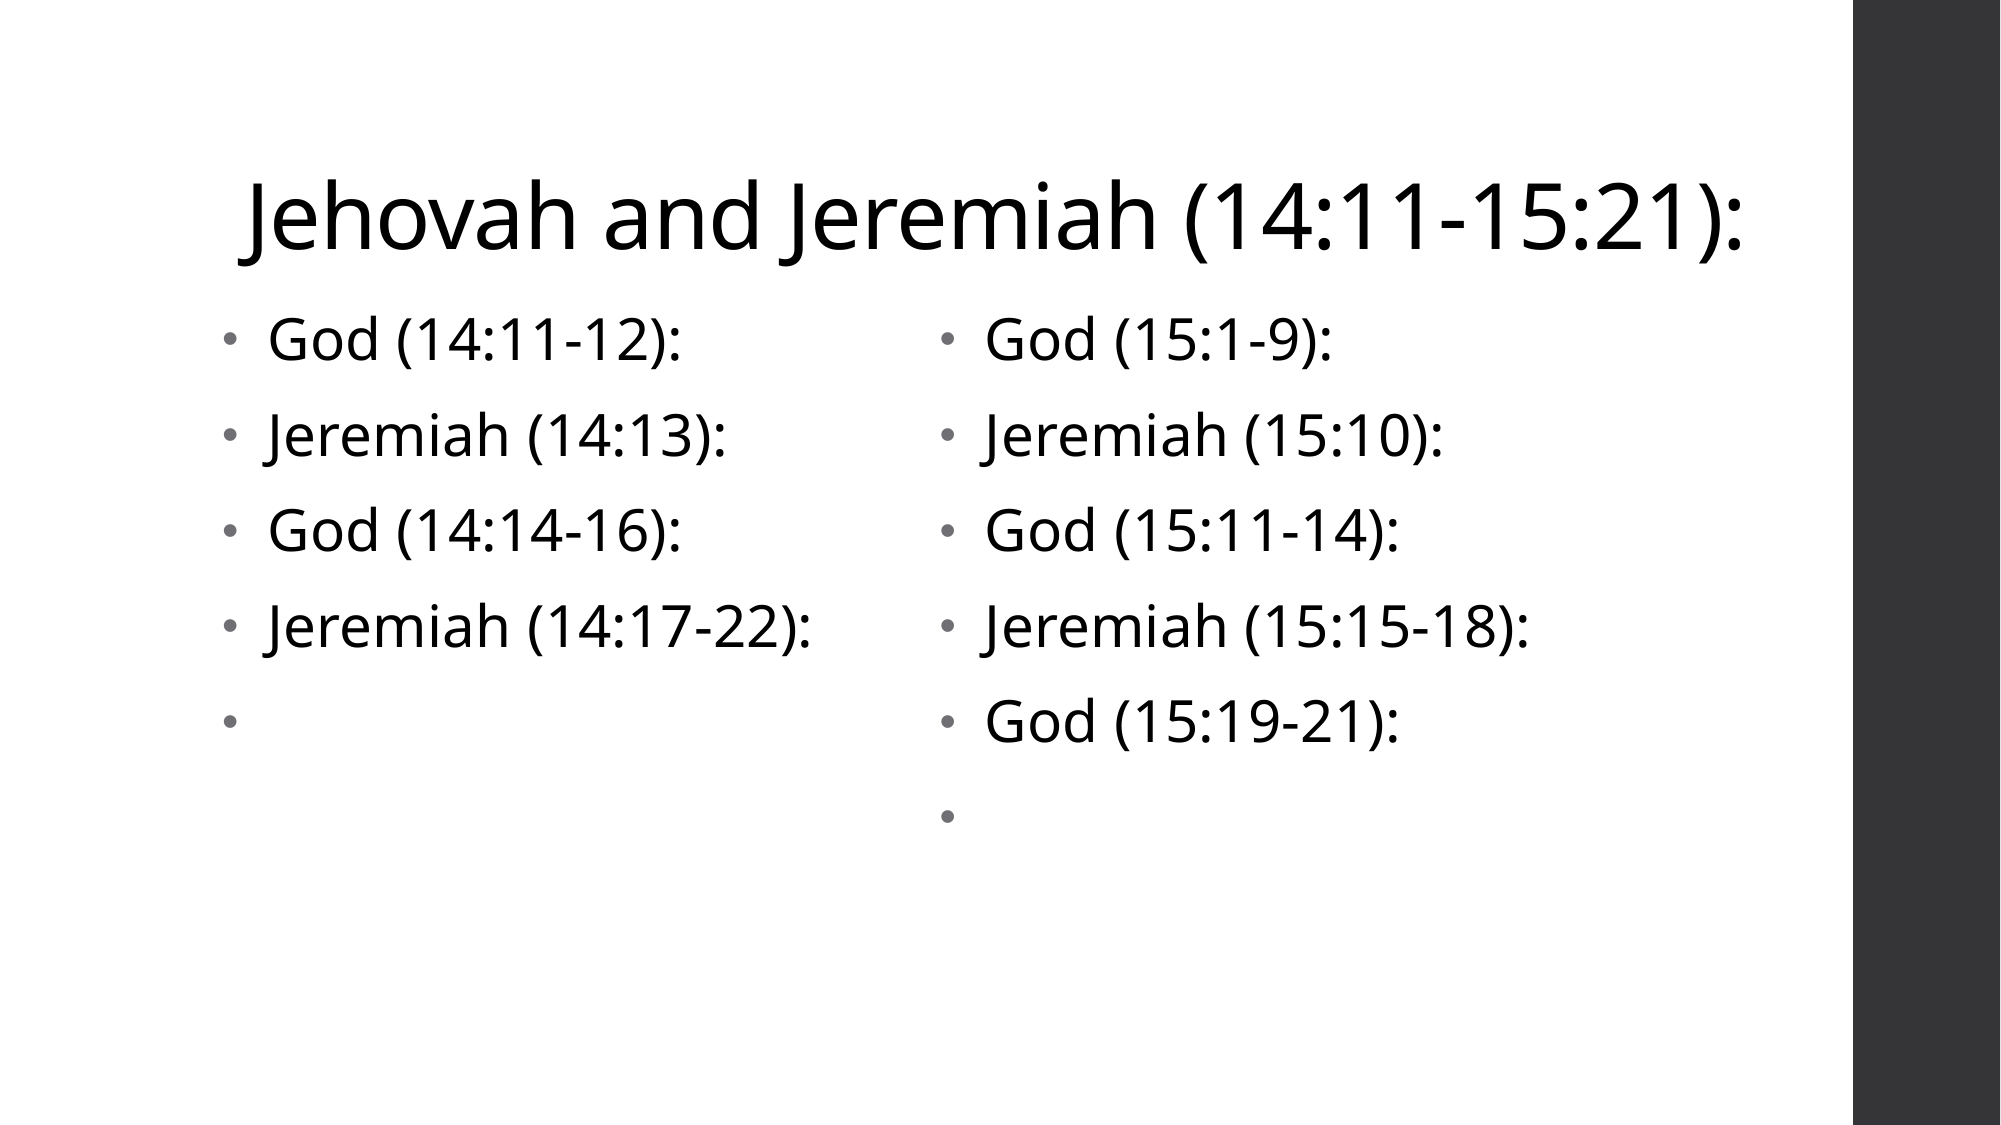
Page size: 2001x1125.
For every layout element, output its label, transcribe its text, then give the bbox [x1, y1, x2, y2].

list God (14:11-12): Jeremiah (14:13): God (14:14-16): Jeremiah (14:17-22): [207, 299, 900, 1014]
title Jehovah and Jeremiah (14:11-15:21): [206, 60, 1797, 278]
list God (15:1-9): Jeremiah (15:10): God (15:11-14): Jeremiah (15:15-18): God (15:19-21): [924, 299, 1617, 1014]
